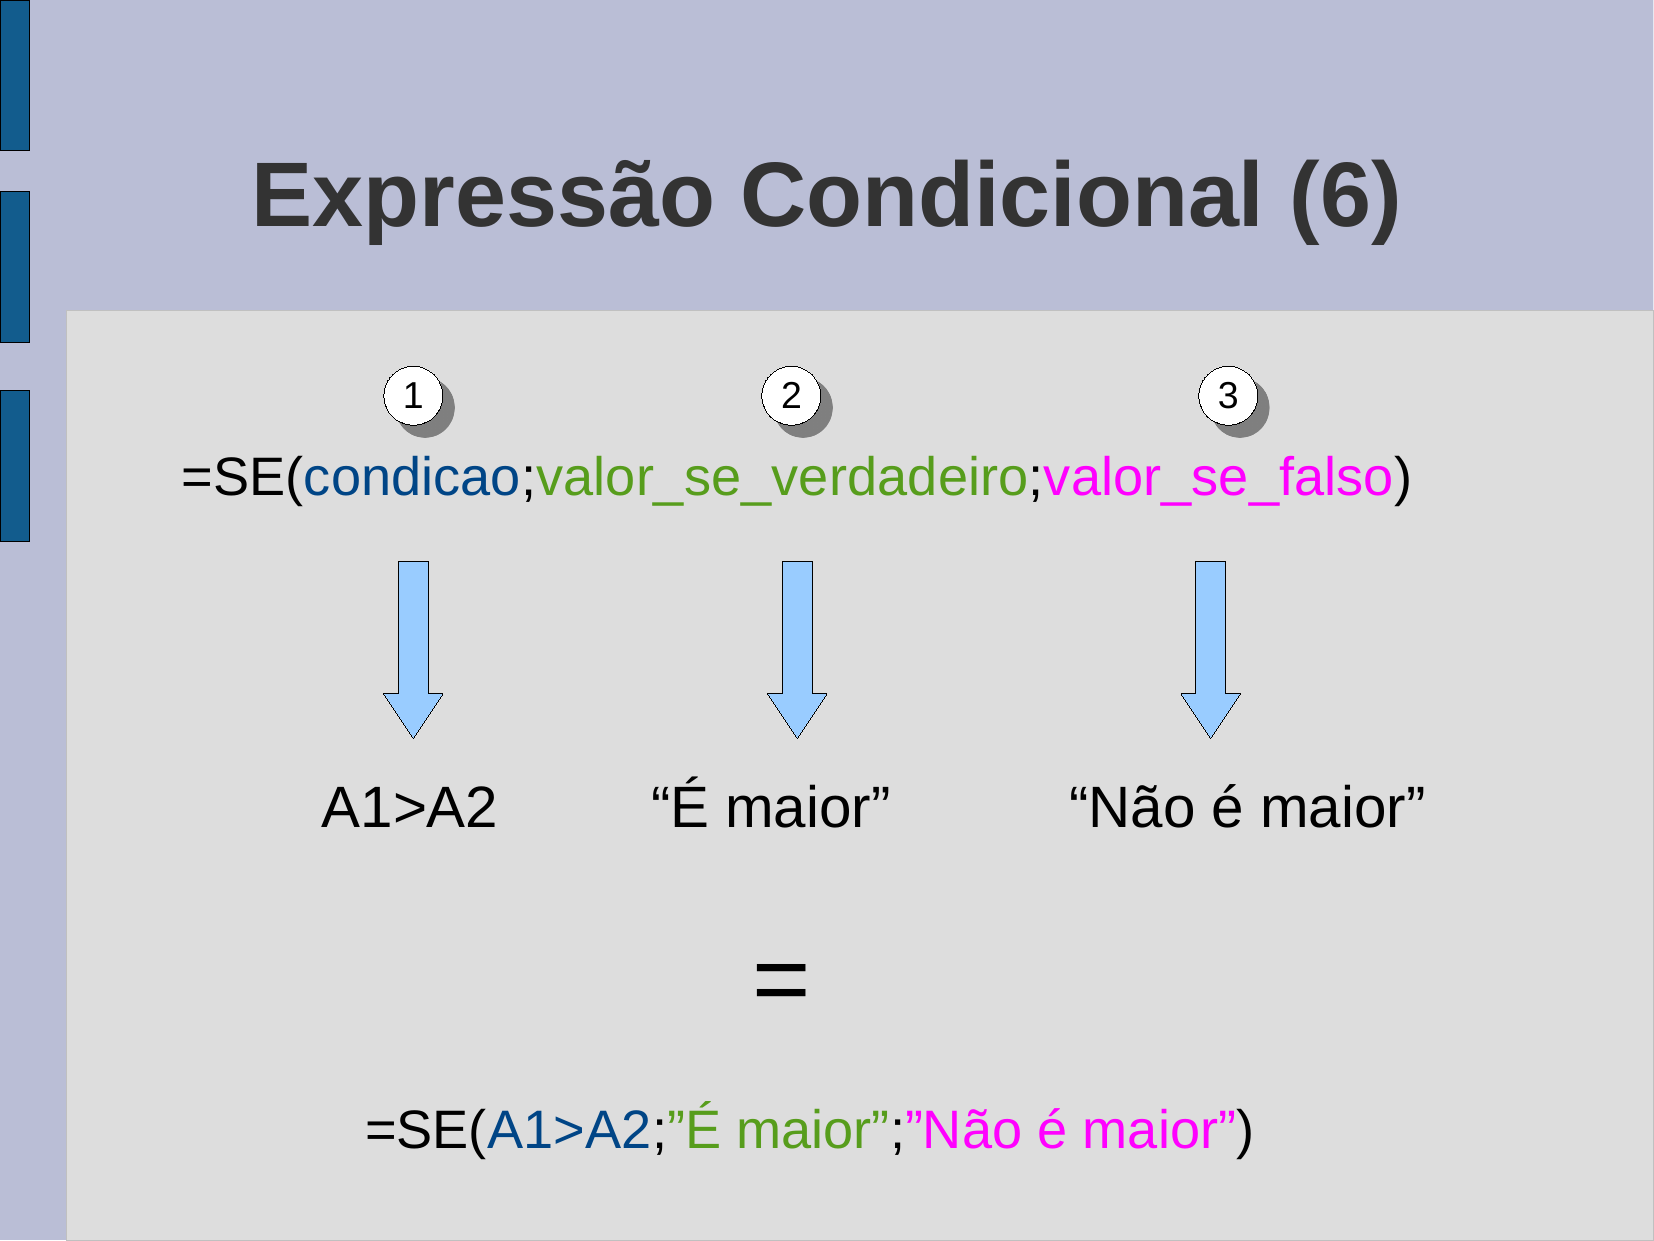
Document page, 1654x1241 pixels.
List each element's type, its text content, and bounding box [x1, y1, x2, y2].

text_box = [738, 915, 827, 1071]
text_box =SE(A1>A2;”É maior”;”Não é maior”) [350, 1092, 1270, 1168]
text_box [1181, 561, 1241, 739]
text_box 2 [761, 366, 821, 426]
text_box 1 [383, 366, 443, 426]
text_box [767, 561, 827, 739]
text_box =SE(condicao;valor_se_verdadeiro;valor_se_falso) [181, 445, 1447, 507]
text_box A1>A2 “É maior” “Não é maior” [177, 767, 1536, 848]
text_box [383, 561, 443, 739]
title Expressão Condicional (6) [121, 98, 1534, 291]
text_box 3 [1198, 366, 1258, 426]
